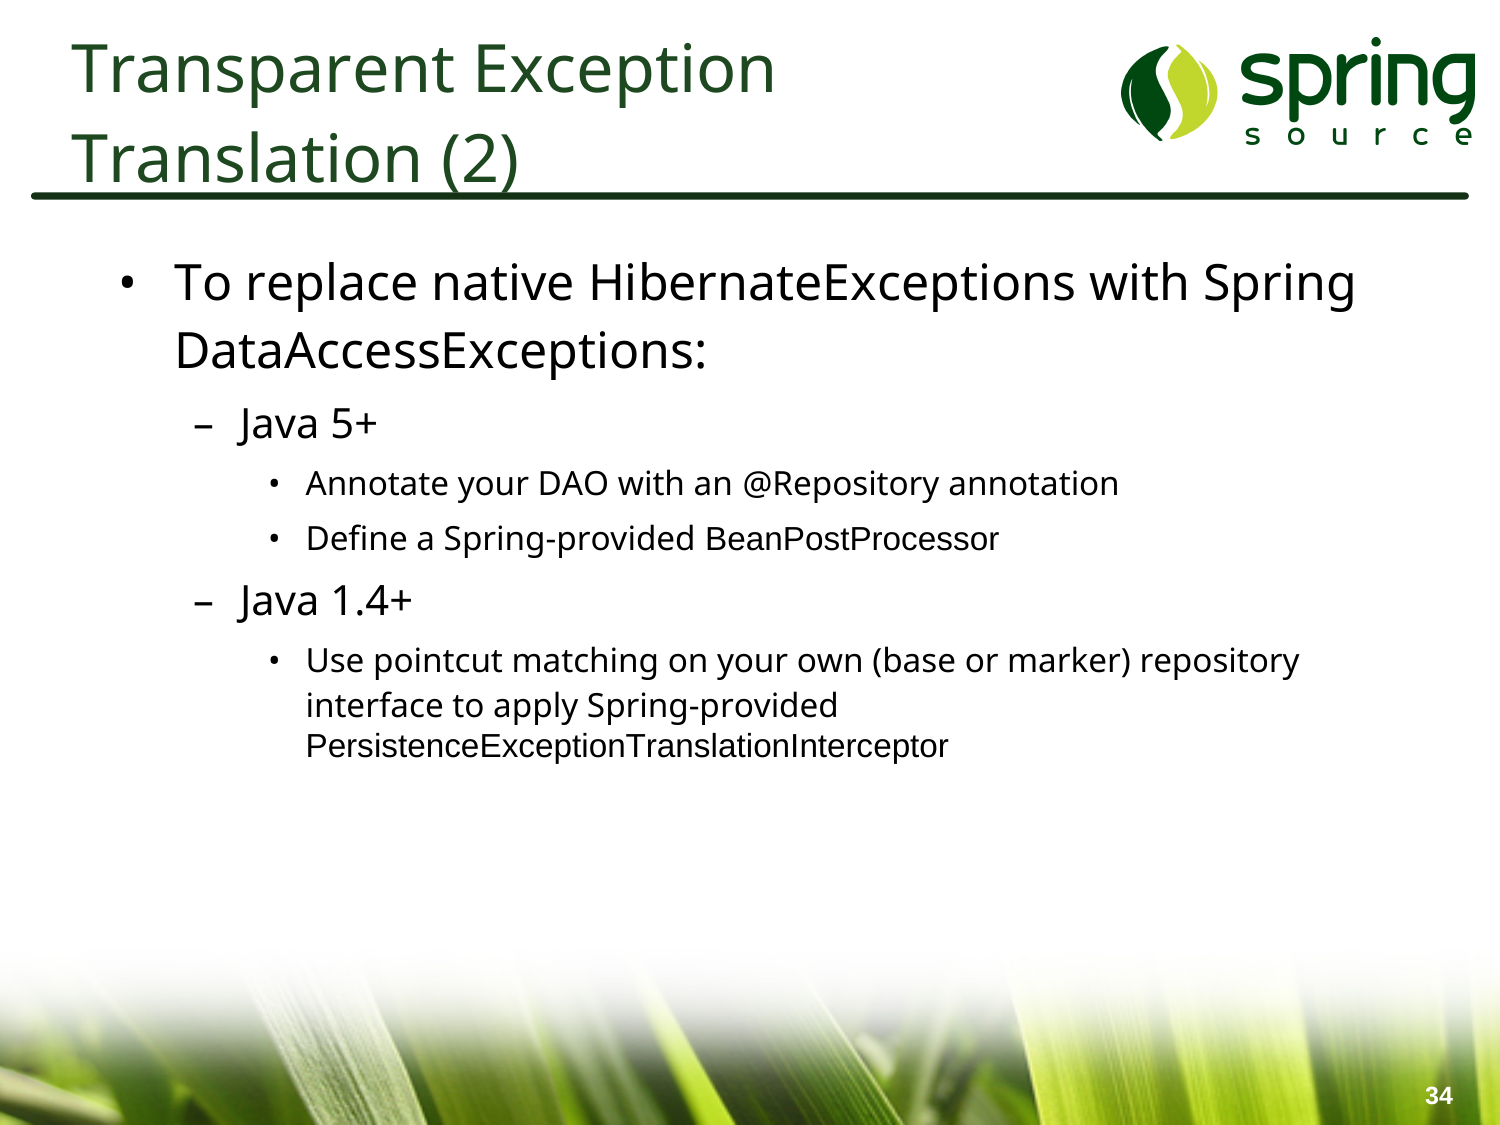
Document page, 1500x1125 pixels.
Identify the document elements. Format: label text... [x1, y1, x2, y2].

title Transparent Exception Translation (2) [56, 13, 1089, 191]
list To replace native HibernateExceptions with Spring DataAccessExceptions: Java 5+ Annotate your DAO with an @Repository annotation Define a Spring-provided BeanPostProcessor Java 1.4+ Use pointcut matching on your own (base or marker) repository interface to apply Spring-provided PersistenceExceptionTranslationInterceptor [103, 239, 1394, 749]
picture [1121, 37, 1475, 145]
picture [0, 944, 1500, 1125]
